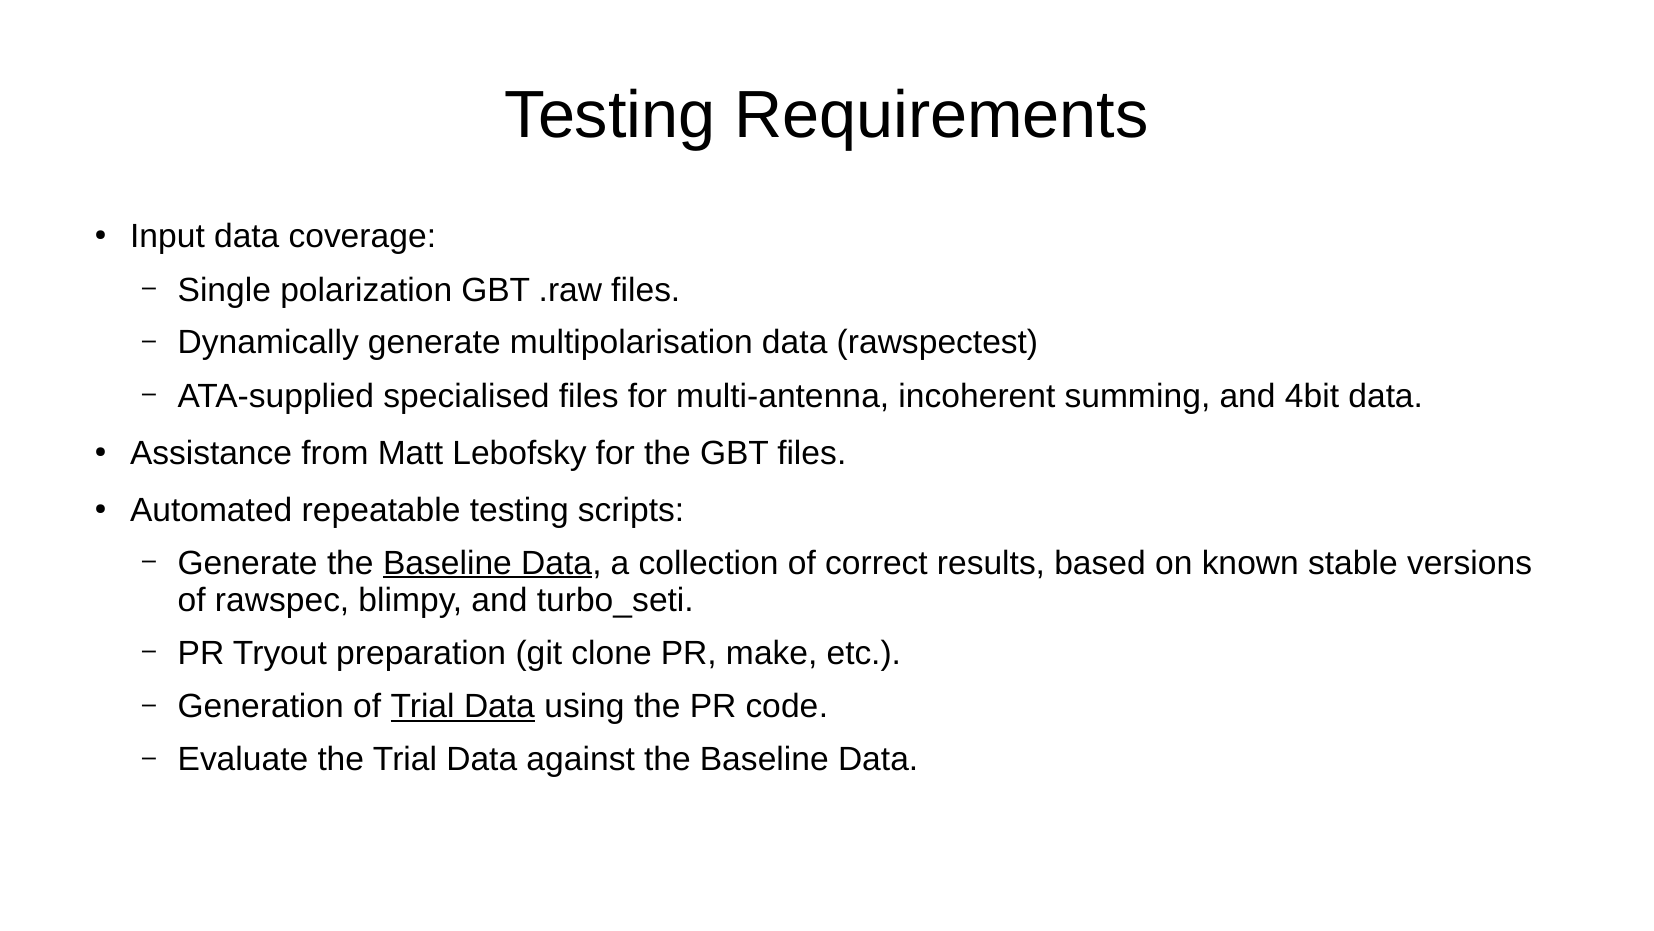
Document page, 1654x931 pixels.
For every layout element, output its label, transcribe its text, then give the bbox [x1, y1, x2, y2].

title Testing Requirements [82, 37, 1571, 193]
list Input data coverage: Single polarization GBT .raw files. Dynamically generate multipolarisation data (rawspectest) ATA-supplied specialised files for multi-antenna, incoherent summing, and 4bit data. Assistance from Matt Lebofsky for the GBT files. Automated repeatable testing scripts: Generate the Baseline Data, a collection of correct results, based on known stable versions of rawspec, blimpy, and turbo_seti. PR Tryout preparation (git clone PR, make, etc.). Generation of Trial Data using the PR code. Evaluate the Trial Data against the Baseline Data. [82, 217, 1571, 788]
